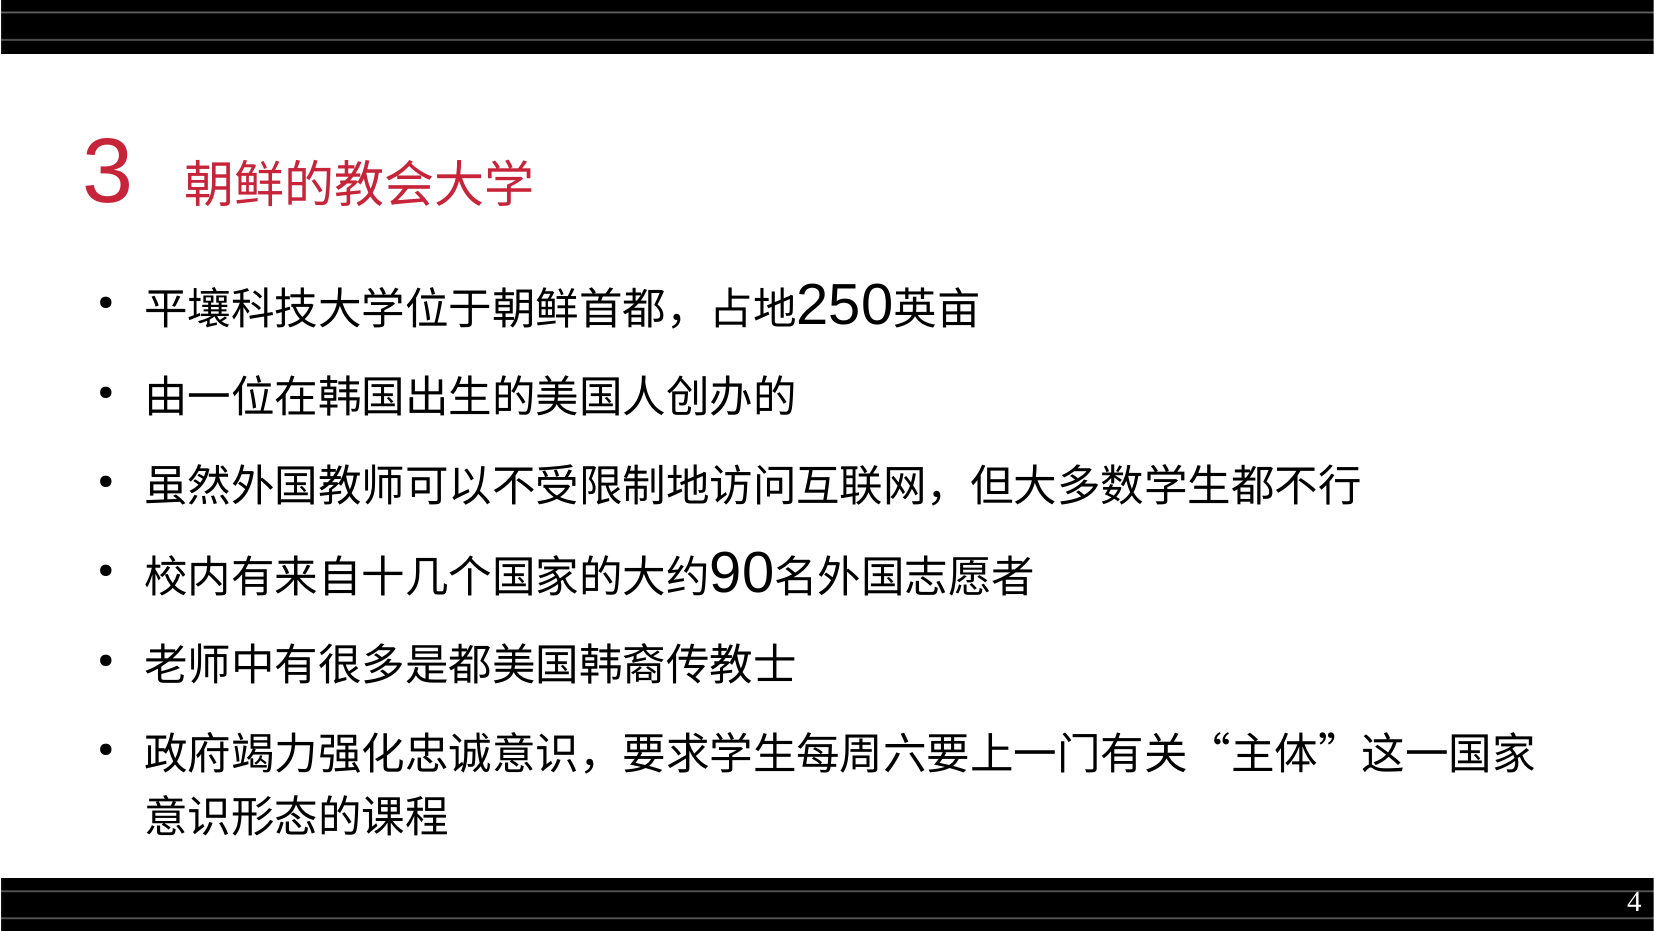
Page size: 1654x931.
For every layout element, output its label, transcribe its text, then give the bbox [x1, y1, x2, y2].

title 3 朝鲜的教会大学 [82, 92, 1571, 249]
list 平壤科技大学位于朝鲜首都，占地250英亩 由一位在韩国出生的美国人创办的 虽然外国教师可以不受限制地访问互联网，但大多数学生都不行 校内有来自十几个国家的大约90名外国志愿者 老师中有很多是都美国韩裔传教士 政府竭力强化忠诚意识，要求学生每周六要上一门有关“主体”这一国家意识形态的课程 [82, 271, 1571, 851]
picture [1, 878, 1654, 931]
picture [1, 0, 1654, 54]
